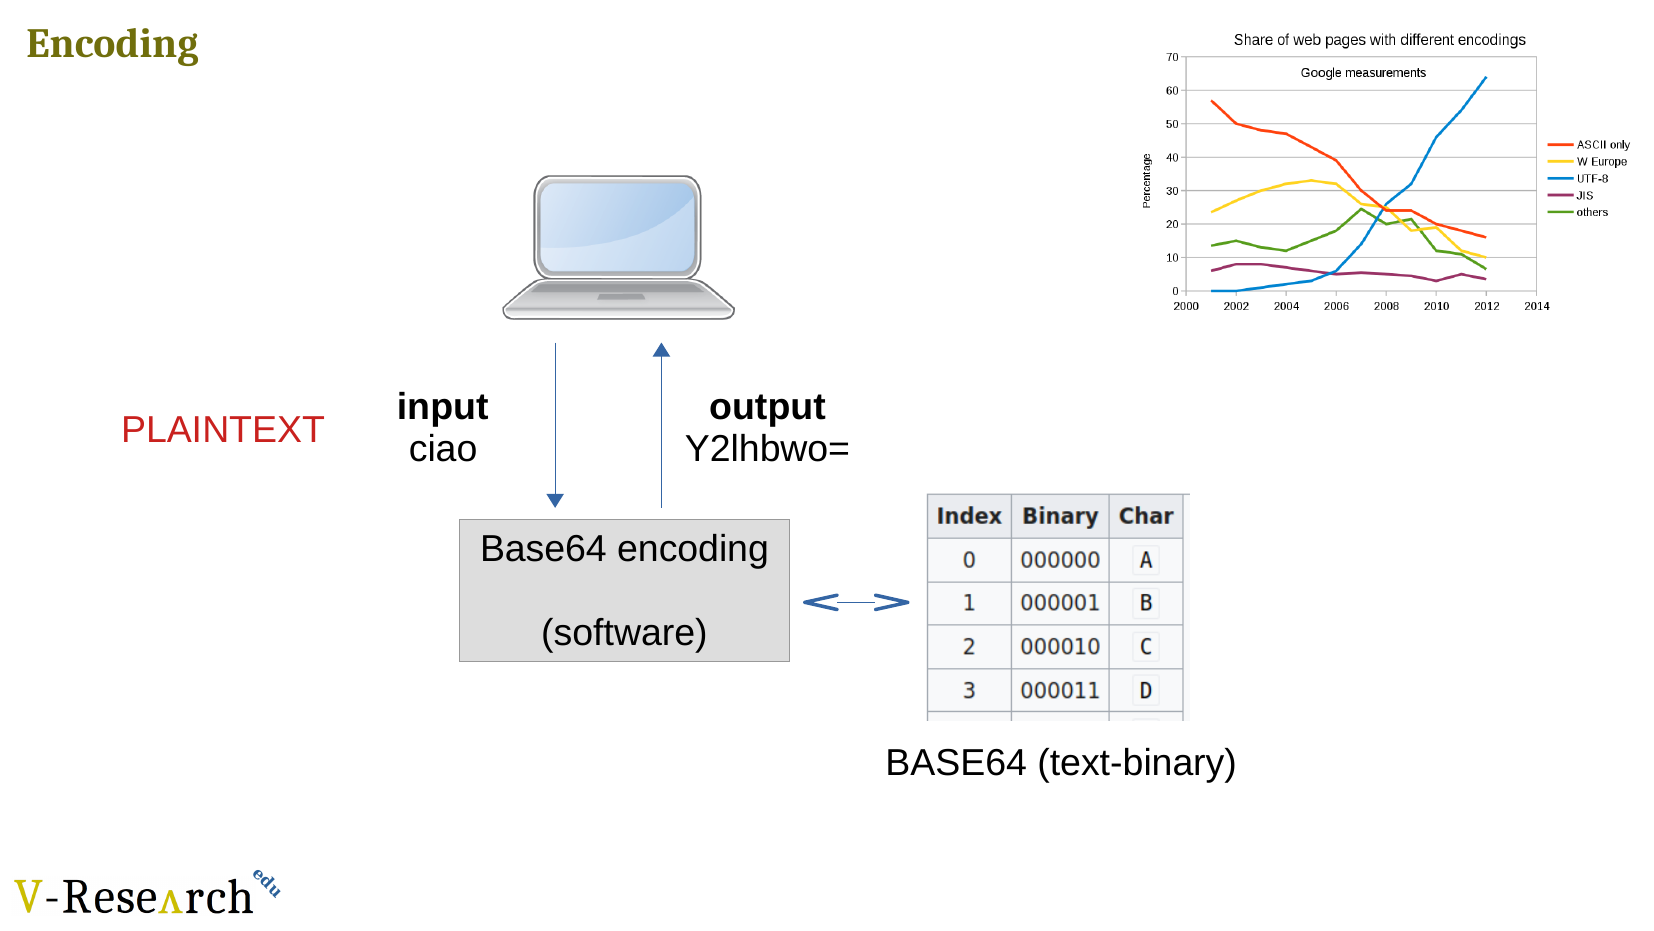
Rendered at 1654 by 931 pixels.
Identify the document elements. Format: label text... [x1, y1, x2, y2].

picture [11, 876, 255, 916]
text_box PLAINTEXT [106, 401, 341, 459]
picture [917, 485, 1190, 721]
text_box Encoding [11, 12, 1004, 77]
text_box input ciao [342, 377, 544, 477]
text_box Base64 encoding (software) [459, 519, 790, 662]
picture [1122, 13, 1642, 319]
picture [492, 165, 745, 330]
text_box edu [222, 847, 333, 931]
text_box output Y2lhbwo= [662, 377, 875, 477]
text_box BASE64 (text-binary) [870, 734, 1252, 792]
